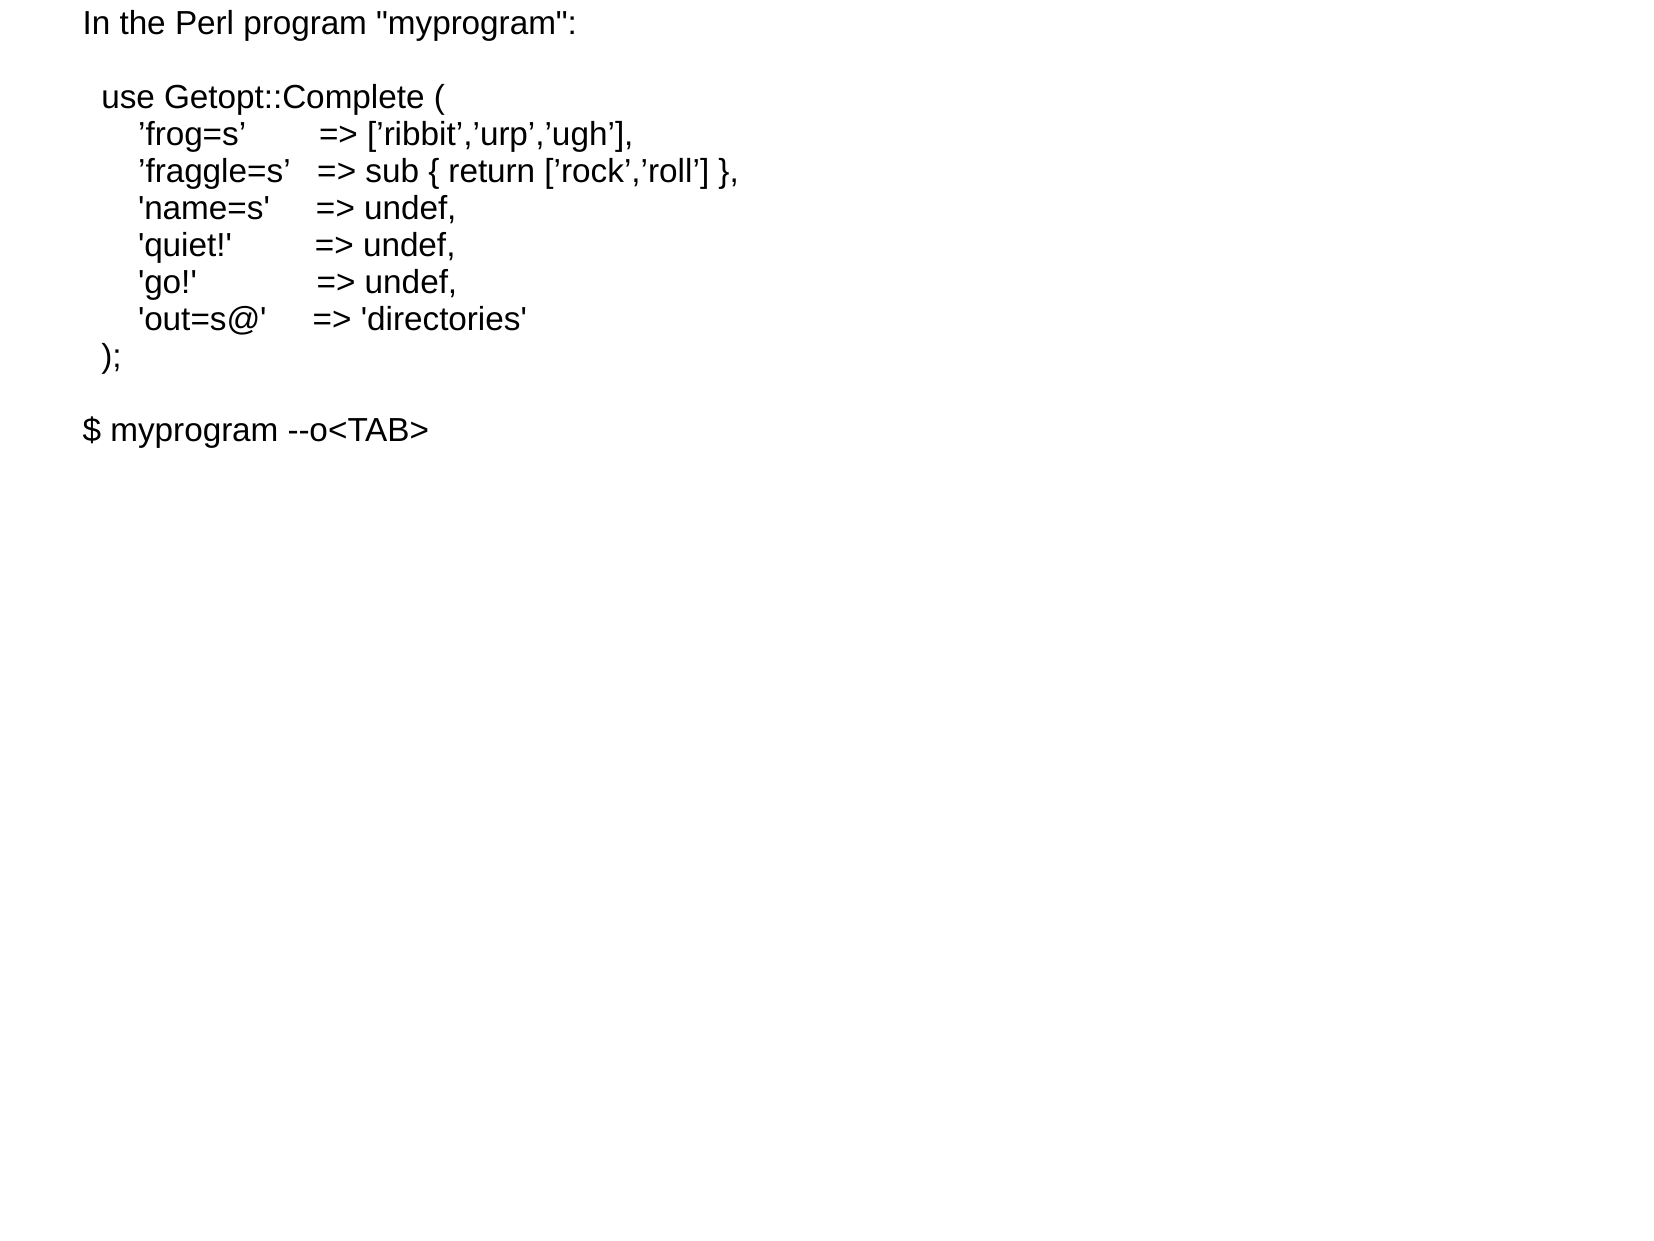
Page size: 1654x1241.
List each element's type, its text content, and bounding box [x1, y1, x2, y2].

subtitle In the Perl program "myprogram": use Getopt::Complete ( ’frog=s’ => [’ribbit’,’urp’,’ugh’], ’fraggle=s’ => sub { return [’rock’,’roll’] }, 'name=s' => undef, 'quiet!' => undef, 'go!' => undef, 'out=s@' => 'directories' ); $ myprogram --o<TAB> [82, 4, 1571, 1064]
